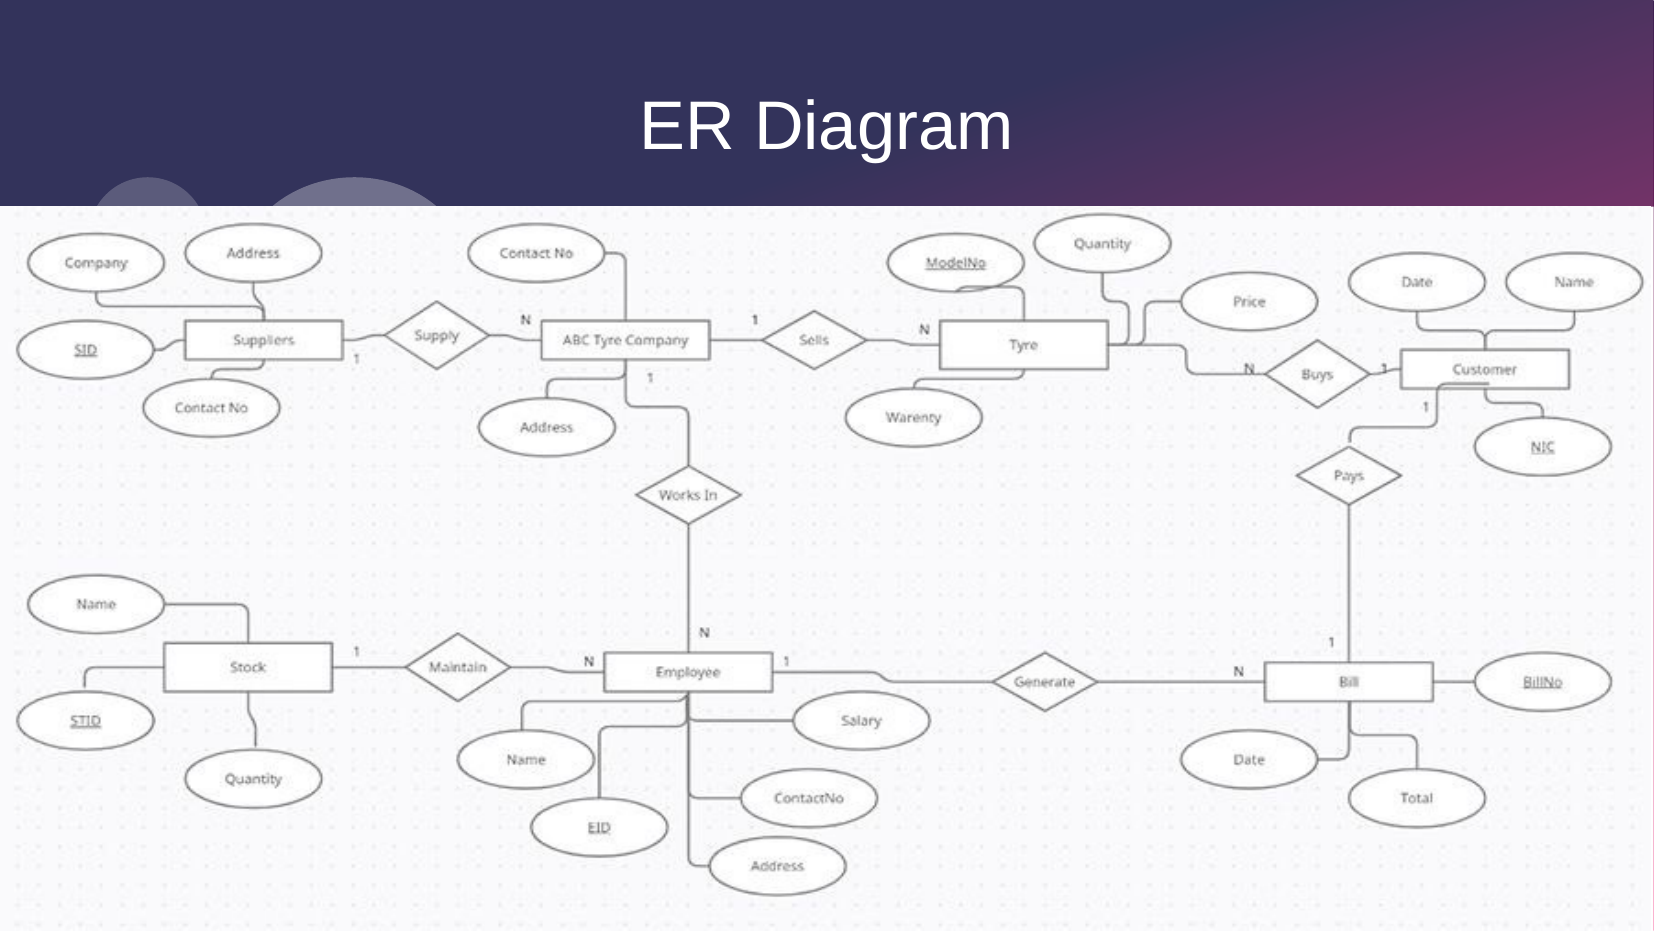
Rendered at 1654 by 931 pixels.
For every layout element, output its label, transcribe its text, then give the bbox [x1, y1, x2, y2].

picture [0, 206, 1651, 931]
title ER Diagram [88, 44, 1565, 206]
